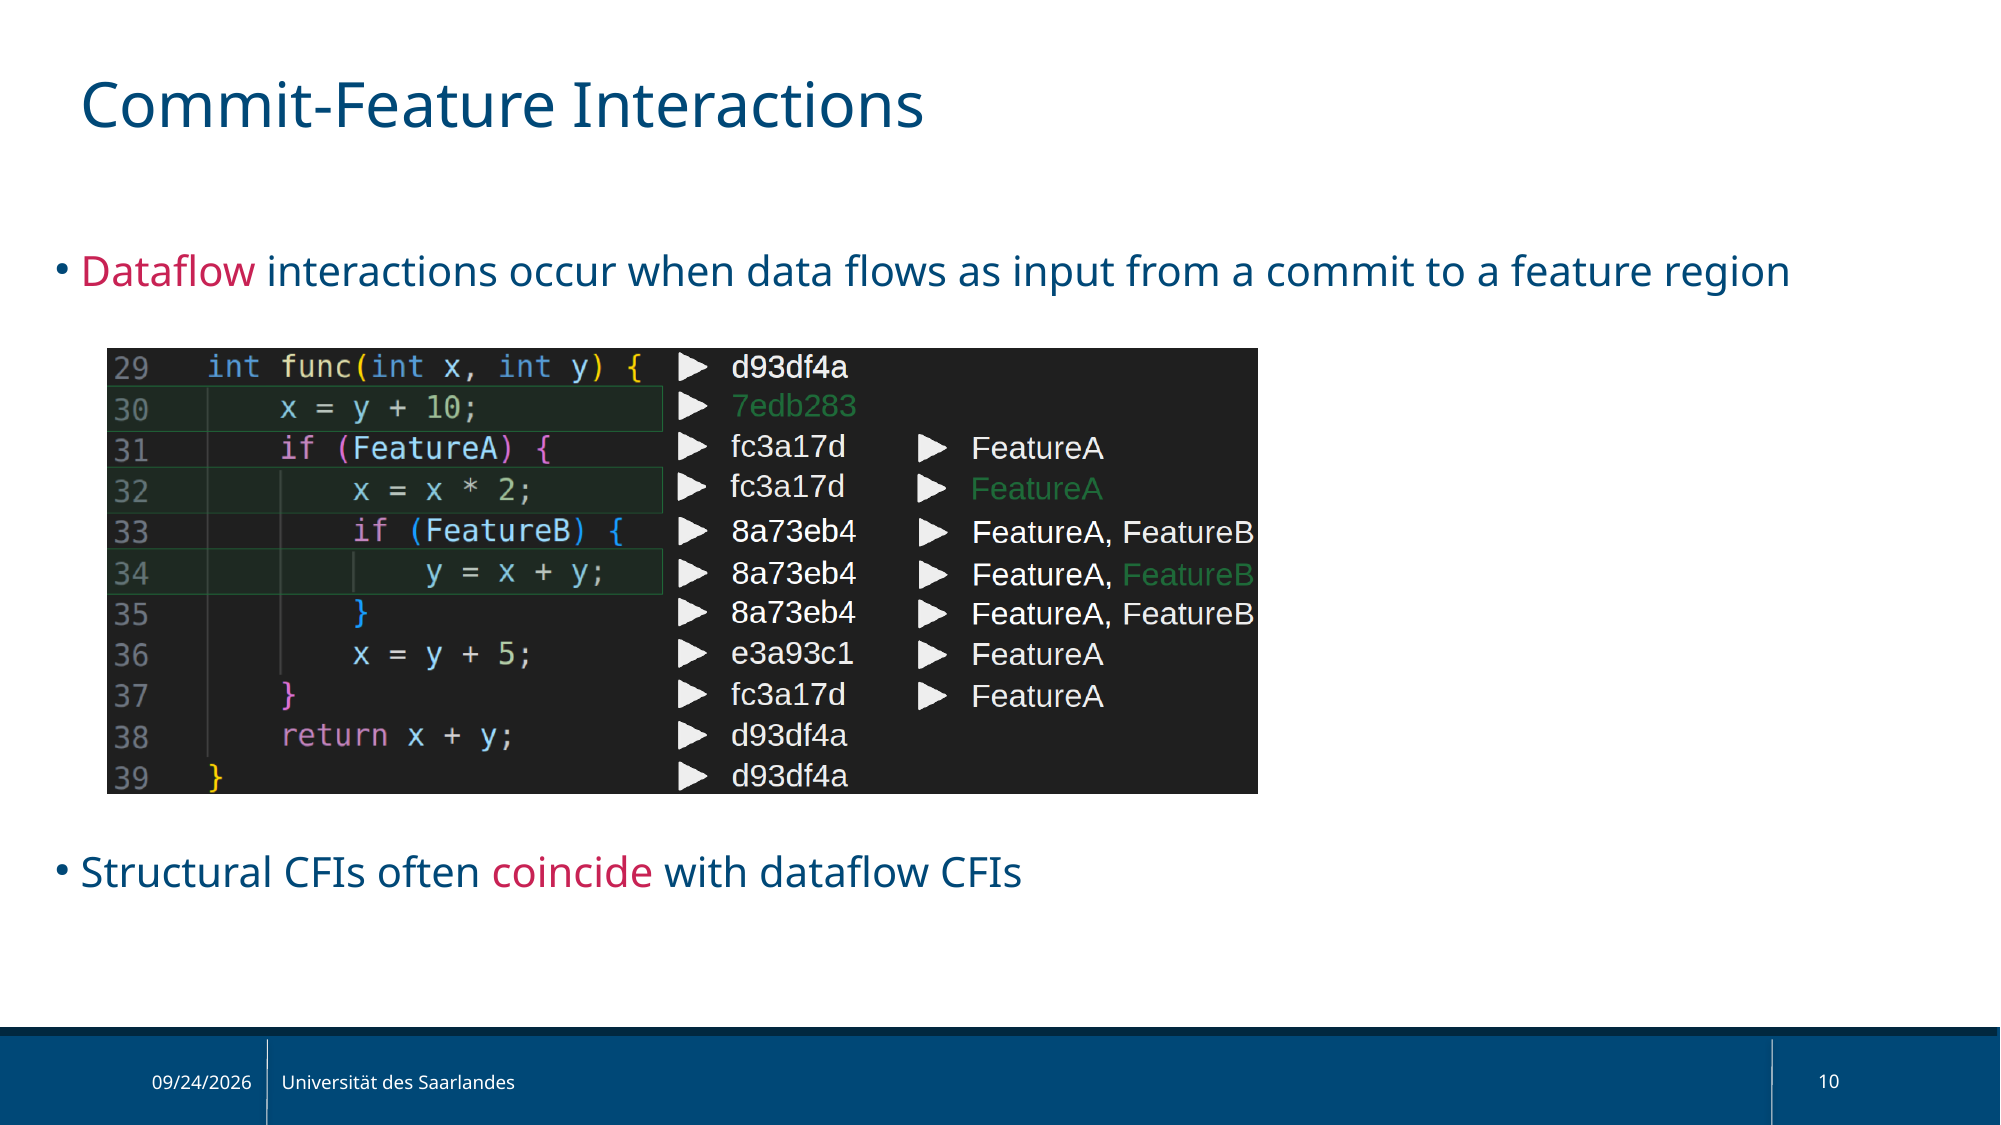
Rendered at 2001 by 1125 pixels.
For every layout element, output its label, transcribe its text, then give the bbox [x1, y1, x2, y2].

list 09/22/2023 [810, 57, 1521, 170]
text_box Universität des Saarlandes [266, 1052, 1741, 1113]
list <number> [65, 57, 775, 111]
picture [107, 348, 1258, 794]
text_box <number> [1803, 1052, 2000, 1113]
list Commit-Feature Interactions [65, 57, 810, 170]
text_box 09/22/2023 [65, 1053, 266, 1113]
list Dataflow interactions occur when data flows as input from a commit to a feature region Structural CFIs often coincide with dataflow CFIs [55, 237, 1979, 1004]
